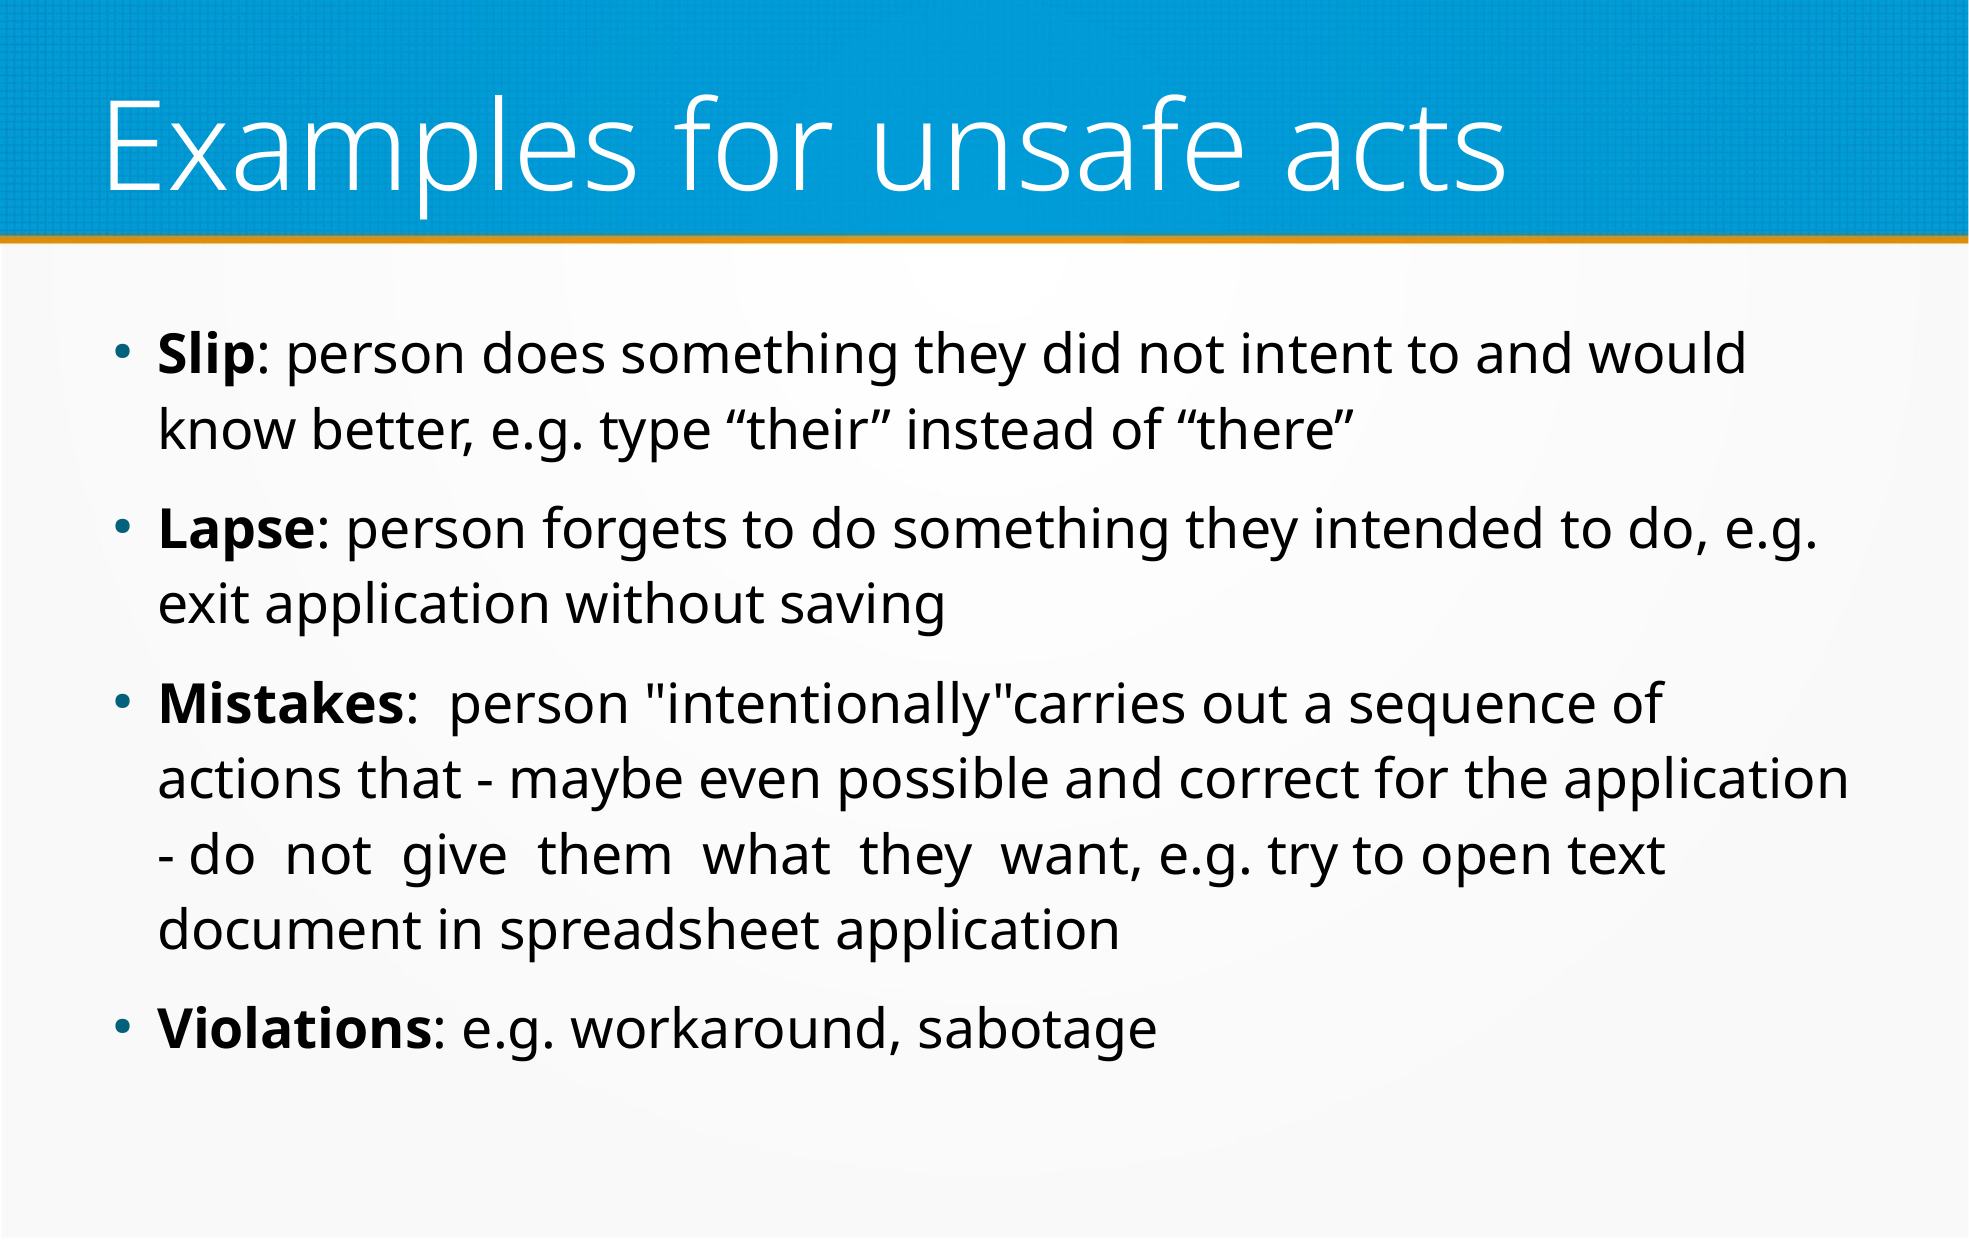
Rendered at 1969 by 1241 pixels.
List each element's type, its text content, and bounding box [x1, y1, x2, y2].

picture [0, 233, 1969, 1241]
title Examples for unsafe acts [98, 19, 1870, 227]
list Slip: person does something they did not intent to and would know better, e.g. type “their” instead of “there” Lapse: person forgets to do something they intended to do, e.g. exit application without saving Mistakes: person "intentionally"carries out a sequence of actions that - maybe even possible and correct for the application - do not give them what they want, e.g. try to open text document in spreadsheet application Violations: e.g. workaround, sabotage [98, 315, 1861, 1081]
